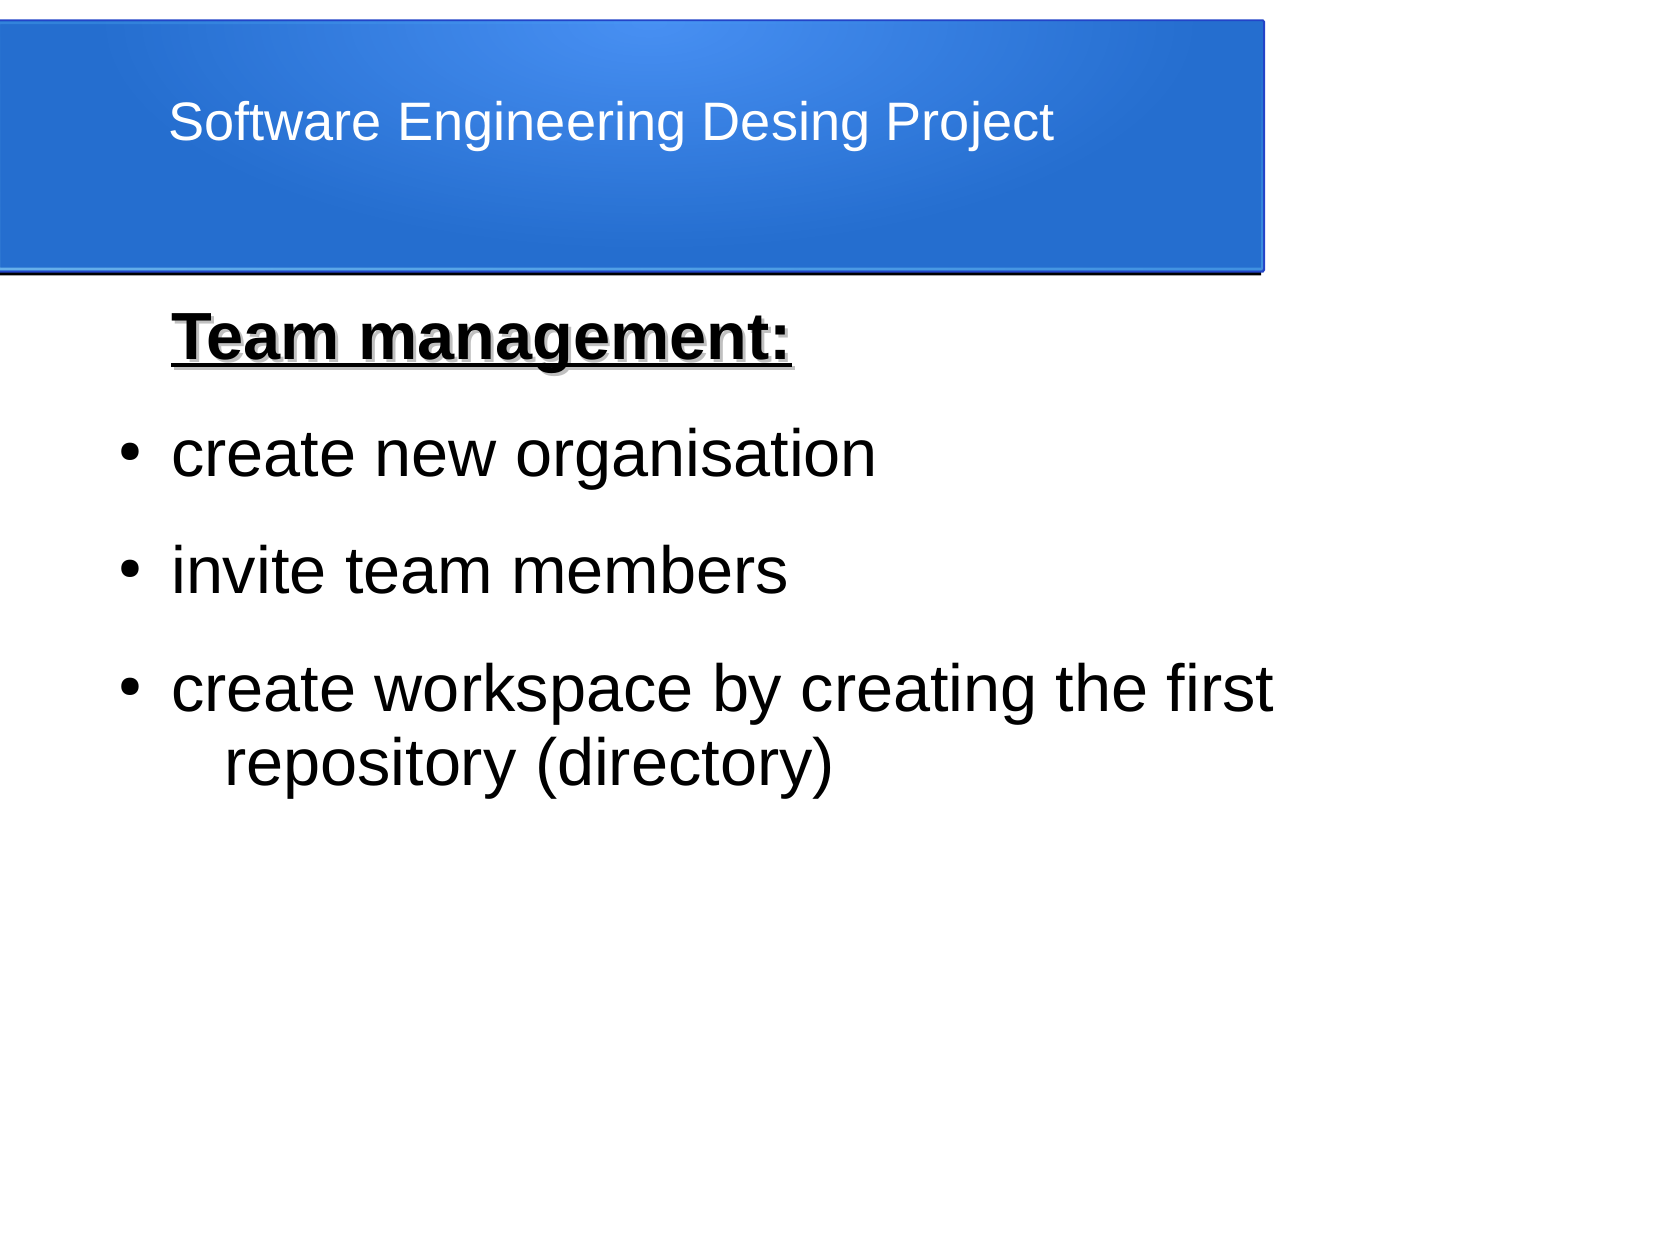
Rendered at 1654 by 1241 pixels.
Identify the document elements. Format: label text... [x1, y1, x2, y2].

list Team management: create new organisation invite team members create workspace by creating the first repository (directory) [82, 299, 1571, 1019]
text_box Software Engineering Desing Project [153, 83, 1071, 201]
